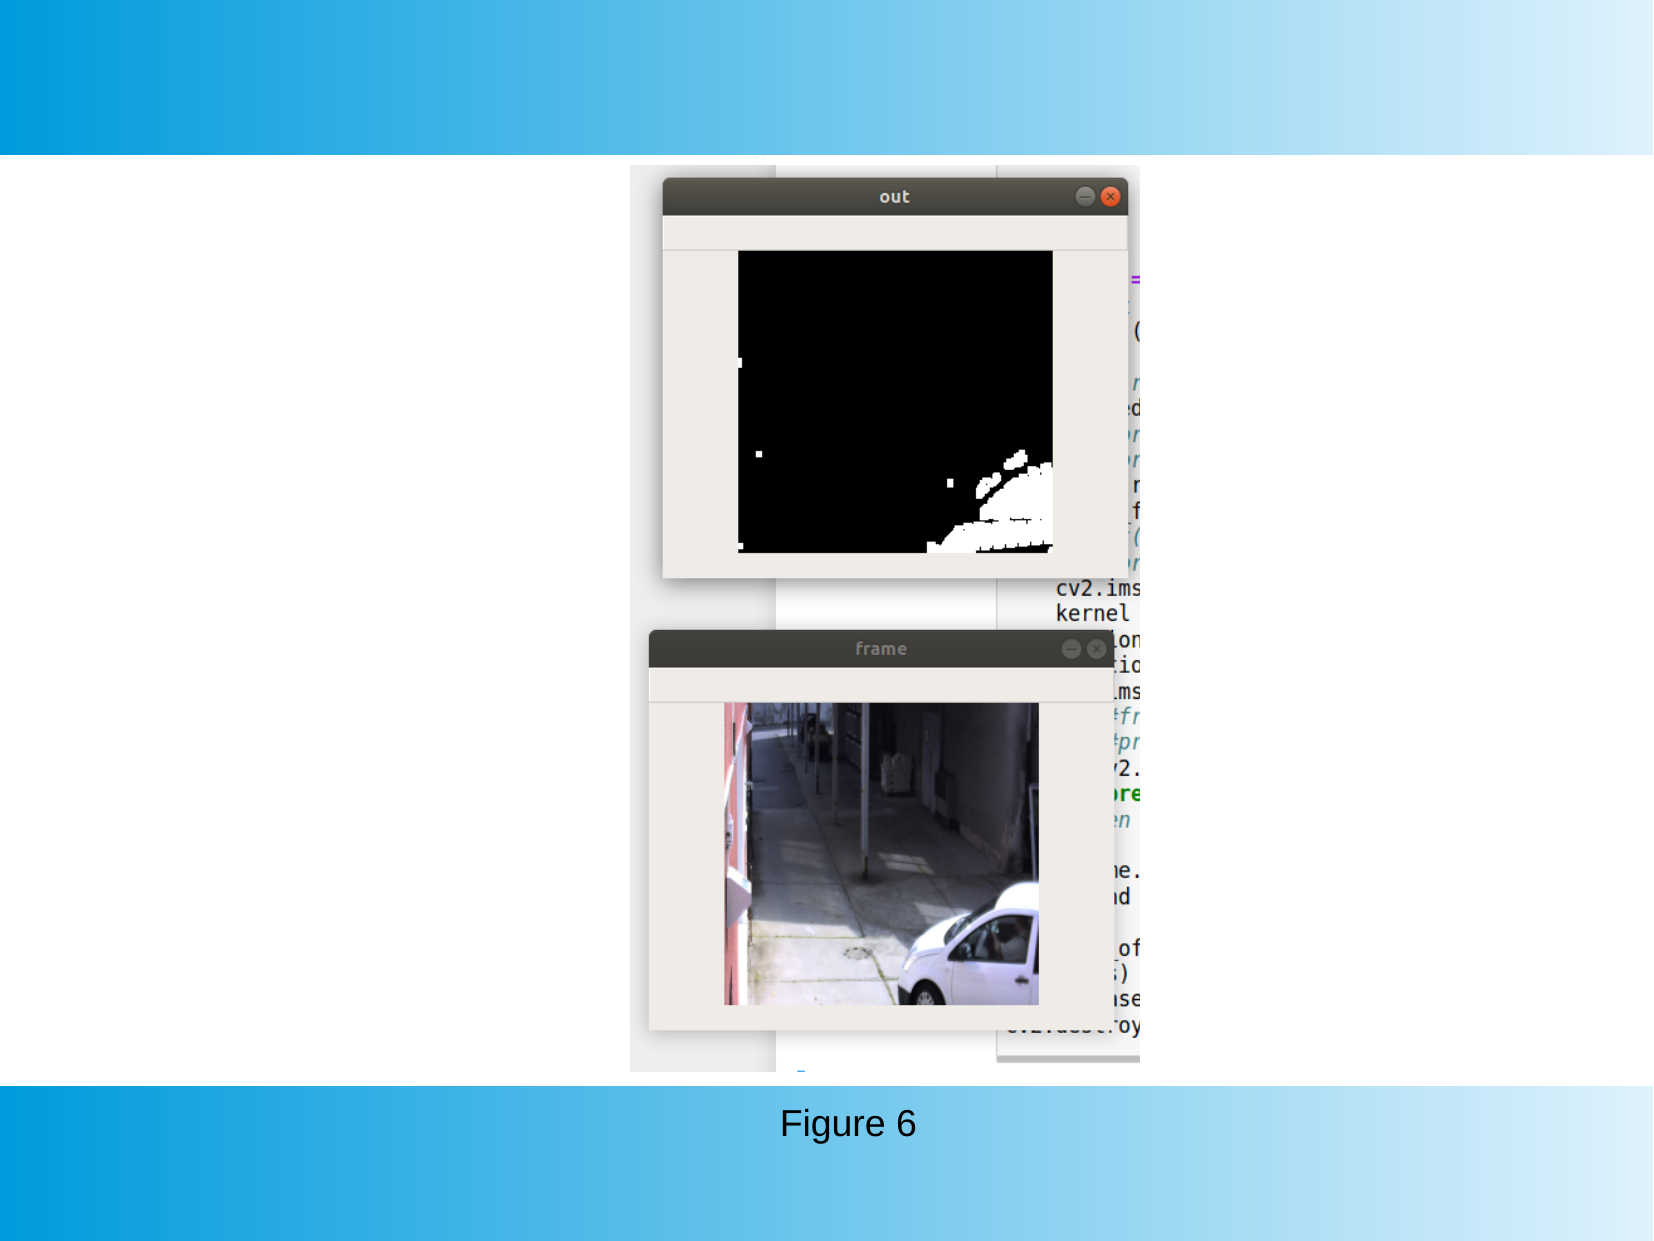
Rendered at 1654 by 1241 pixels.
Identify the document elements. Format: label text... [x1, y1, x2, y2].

picture [629, 165, 1140, 1072]
text_box Figure 6 [765, 1095, 1081, 1152]
